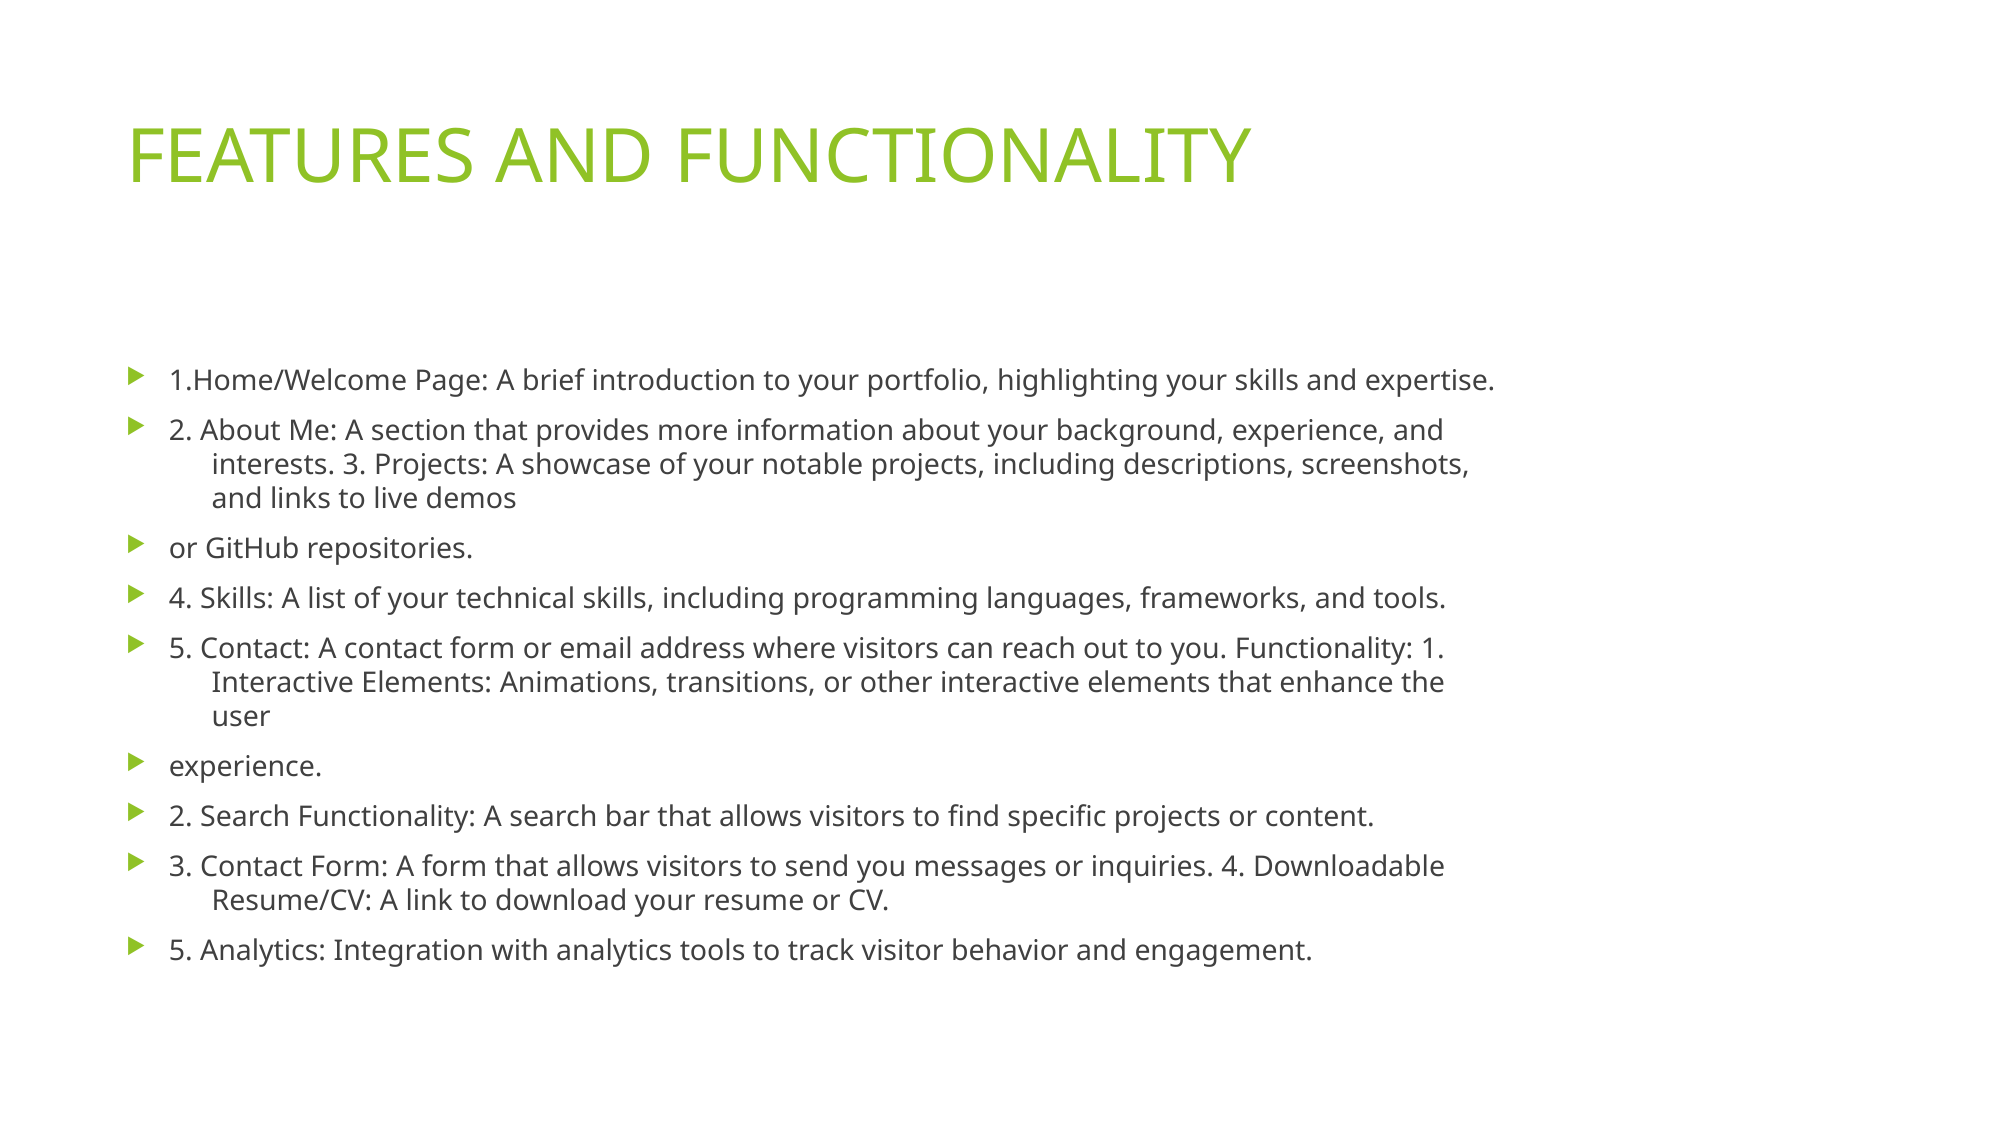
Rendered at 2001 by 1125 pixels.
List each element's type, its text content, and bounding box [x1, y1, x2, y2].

list 1.Home/Welcome Page: A brief introduction to your portfolio, highlighting your skills and expertise. 2. About Me: A section that provides more information about your background, experience, and interests. 3. Projects: A showcase of your notable projects, including descriptions, screenshots, and links to live demos or GitHub repositories. 4. Skills: A list of your technical skills, including programming languages, frameworks, and tools. 5. Contact: A contact form or email address where visitors can reach out to you. Functionality: 1. Interactive Elements: Animations, transitions, or other interactive elements that enhance the user experience. 2. Search Functionality: A search bar that allows visitors to find specific projects or content. 3. Contact Form: A form that allows visitors to send you messages or inquiries. 4. Downloadable Resume/CV: A link to download your resume or CV. 5. Analytics: Integration with analytics tools to track visitor behavior and engagement. [111, 354, 1522, 992]
title FEATURES AND FUNCTIONALITY [111, 99, 1522, 317]
